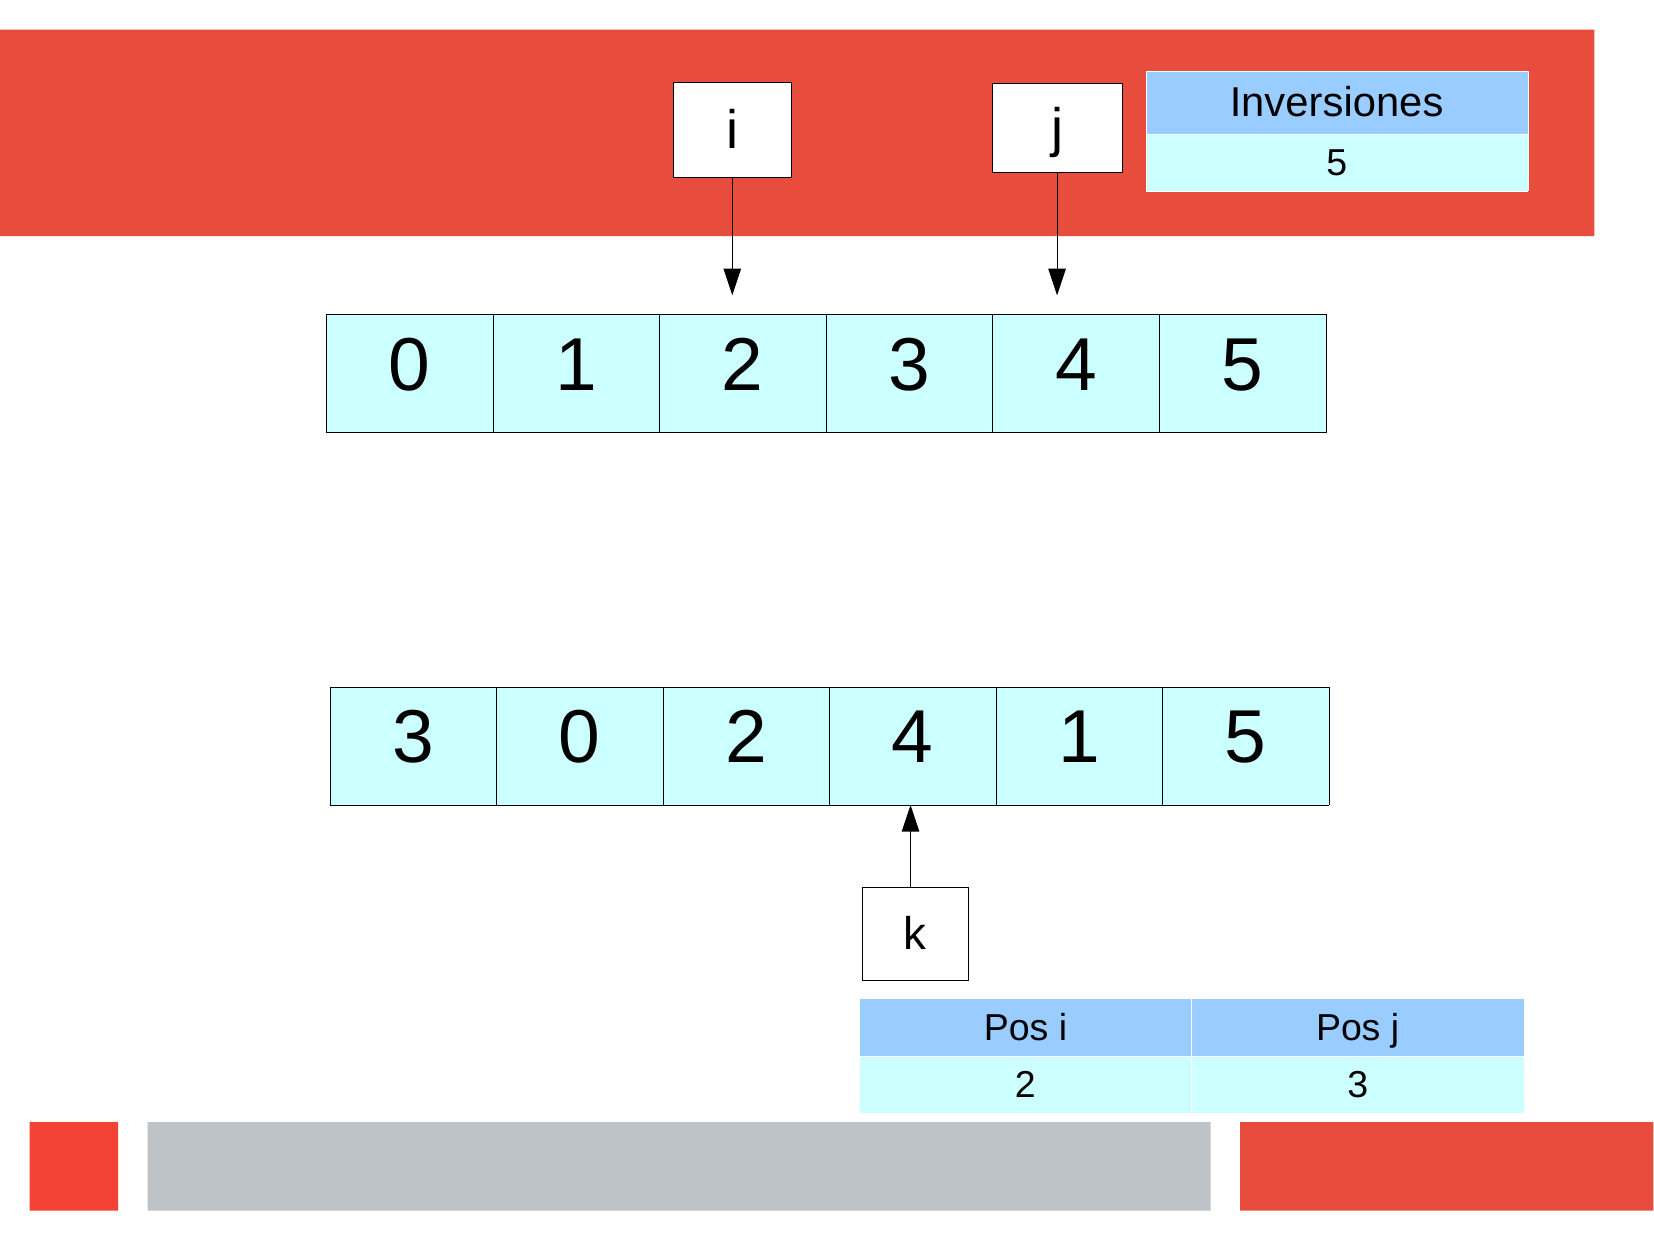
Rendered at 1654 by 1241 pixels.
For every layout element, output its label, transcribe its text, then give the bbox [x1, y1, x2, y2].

table_header Inversiones [1147, 72, 1528, 134]
table_header 5 [1163, 688, 1329, 805]
table_cell 3 [1192, 1057, 1524, 1113]
table_header 0 [497, 688, 663, 805]
text_box k [862, 887, 969, 981]
table_header 1 [494, 315, 659, 432]
table_header 2 [660, 315, 826, 432]
table_cell 5 [1147, 135, 1528, 191]
table_header Pos i [860, 999, 1191, 1056]
table_header 4 [993, 315, 1159, 432]
table_header 3 [827, 315, 992, 432]
table_header 0 [327, 315, 493, 432]
text_box i [673, 82, 792, 178]
table_header 3 [331, 688, 496, 805]
table_header Pos j [1192, 999, 1524, 1056]
table_cell 2 [860, 1057, 1191, 1113]
table_header 5 [1160, 315, 1326, 432]
table_header 1 [997, 688, 1162, 805]
table_header 4 [830, 688, 996, 805]
text_box j [992, 83, 1123, 173]
table_header 2 [664, 688, 829, 805]
